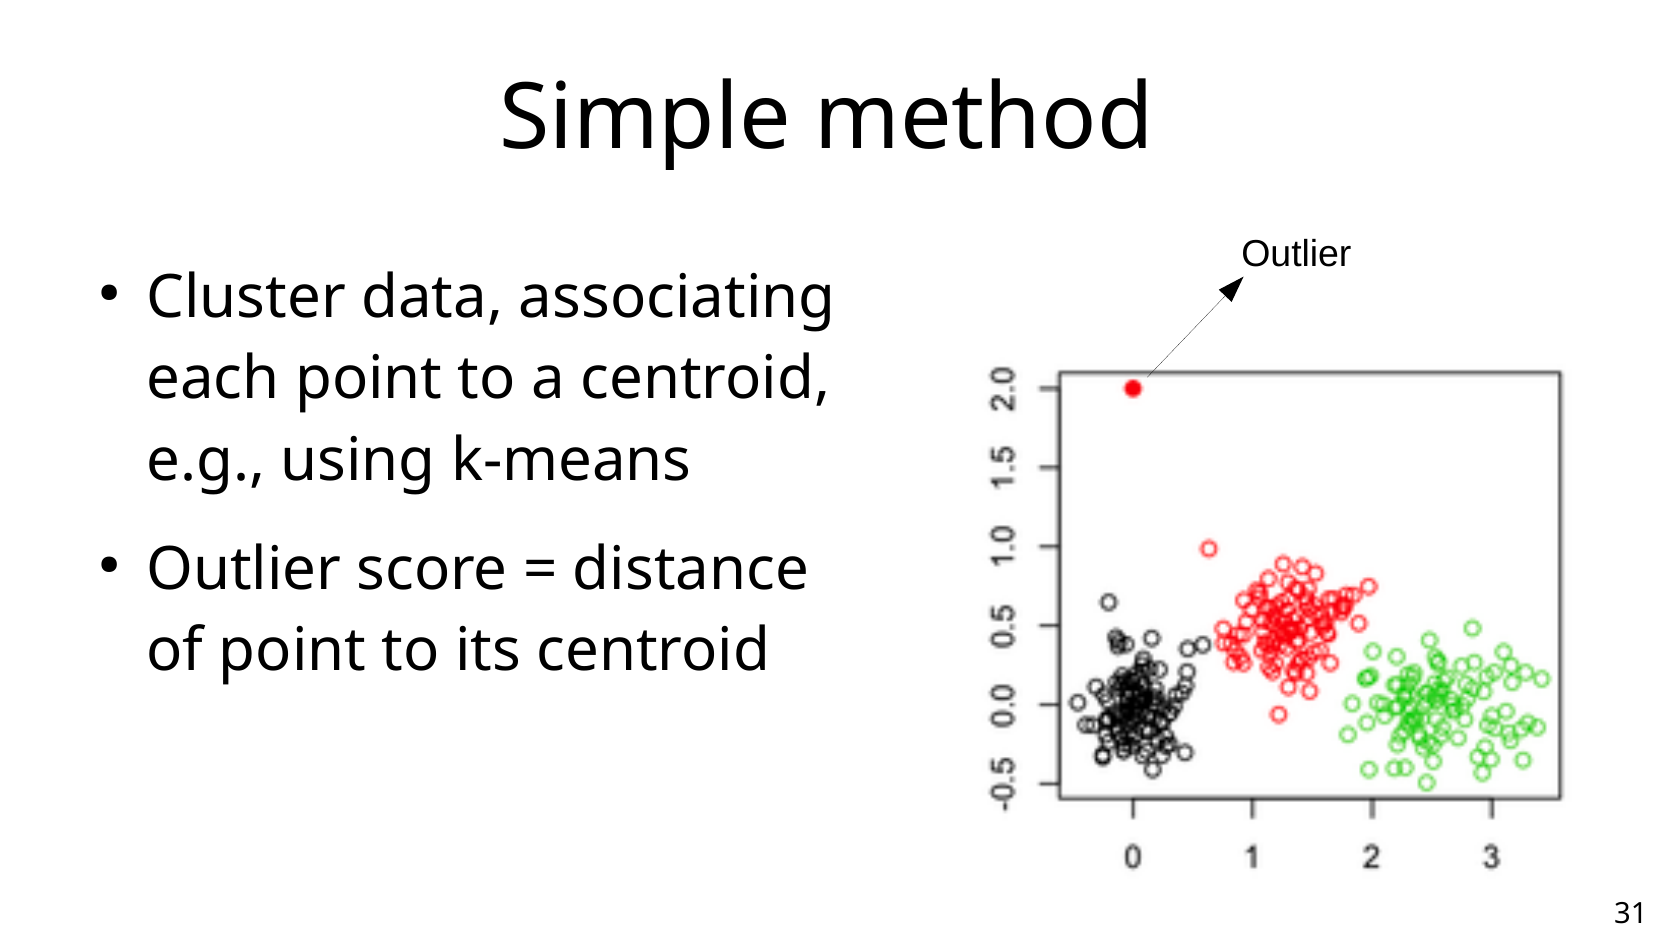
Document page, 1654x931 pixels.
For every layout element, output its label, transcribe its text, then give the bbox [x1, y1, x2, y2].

picture [963, 340, 1578, 882]
list Cluster data, associating each point to a centroid, e.g., using k-means Outlier score = distance of point to its centroid [82, 253, 869, 793]
title Simple method [82, 1, 1571, 226]
text_box Outlier [1226, 225, 1392, 283]
